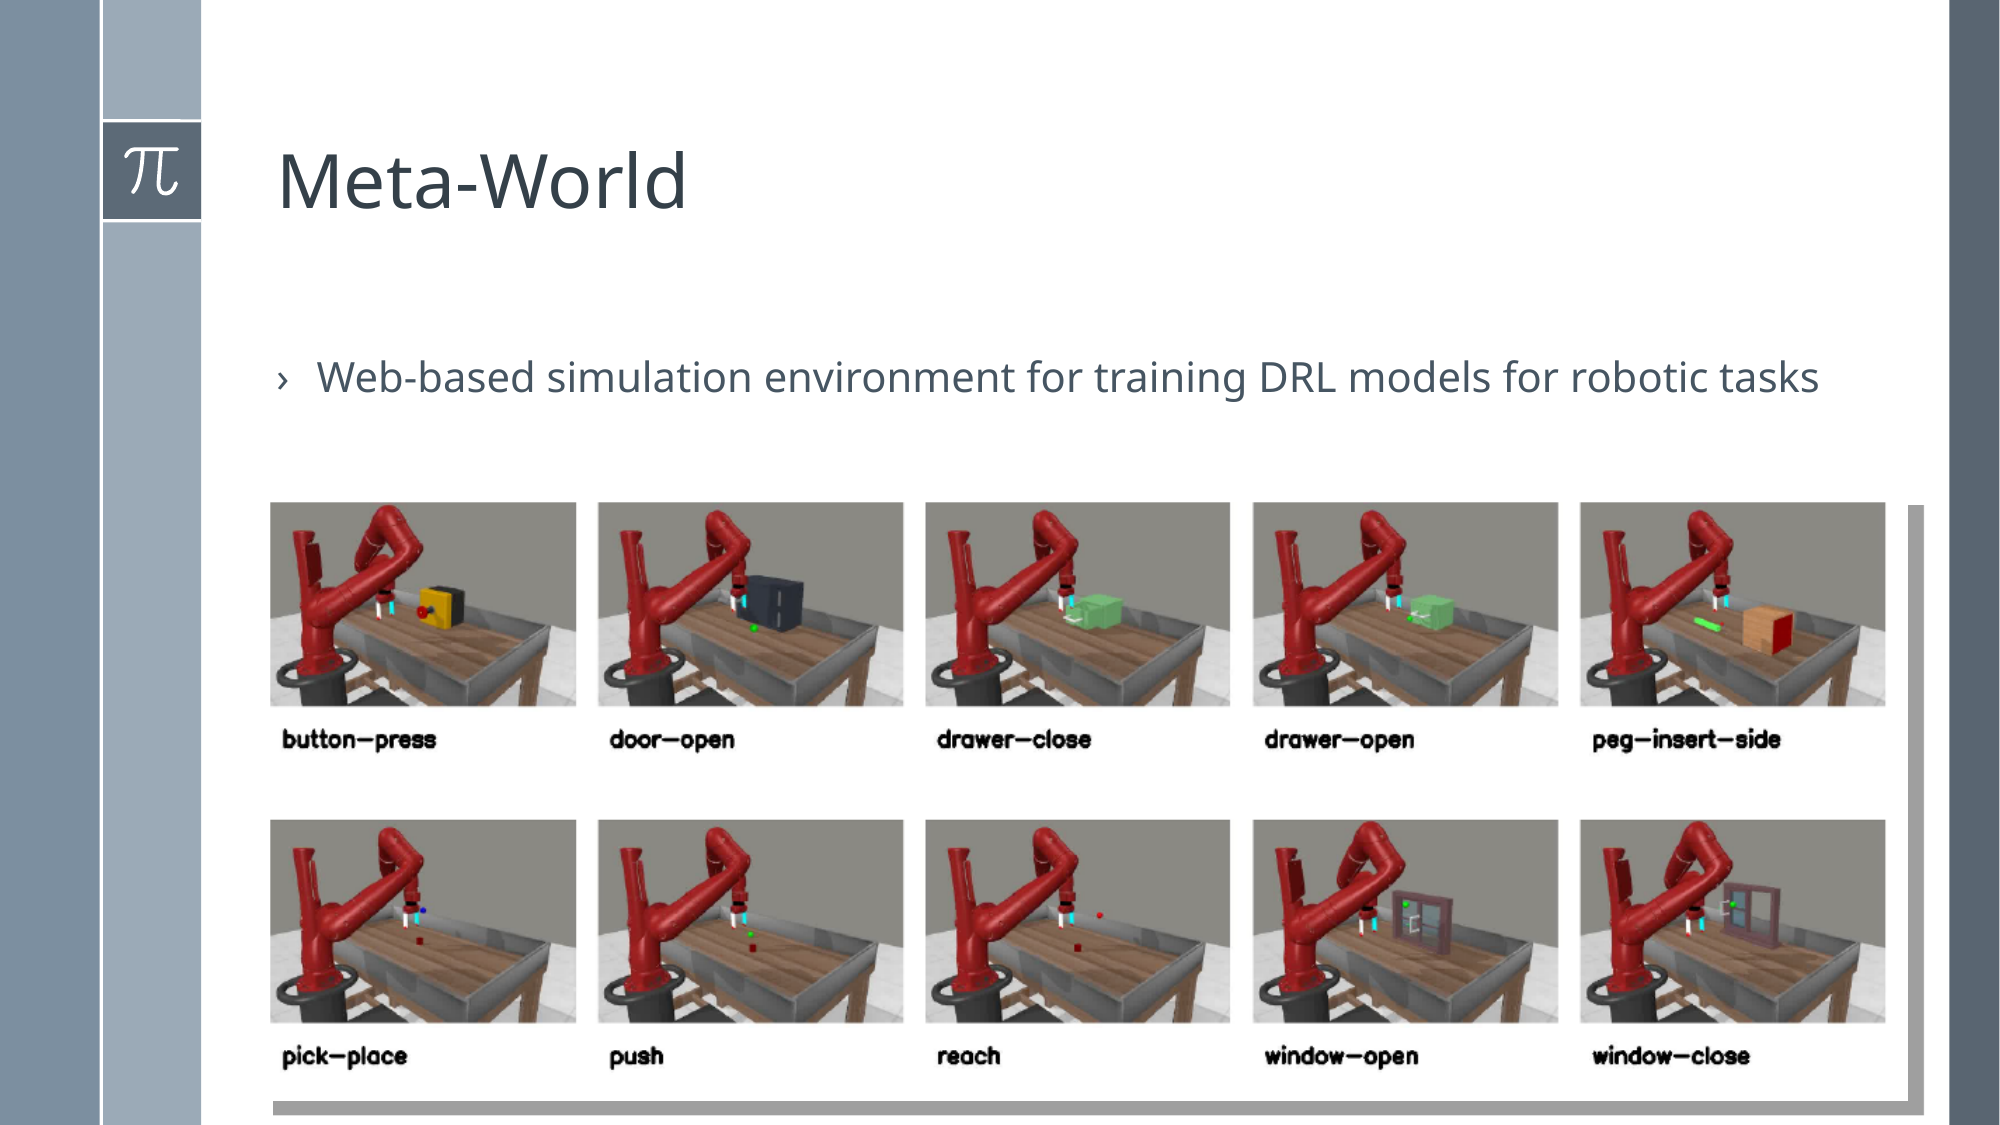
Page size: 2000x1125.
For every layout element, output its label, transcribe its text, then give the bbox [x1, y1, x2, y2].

text_box Web-based simulation environment for training DRL models for robotic tasks [261, 262, 1845, 487]
picture [255, 487, 1908, 1101]
text_box Meta-World [261, 29, 1867, 233]
